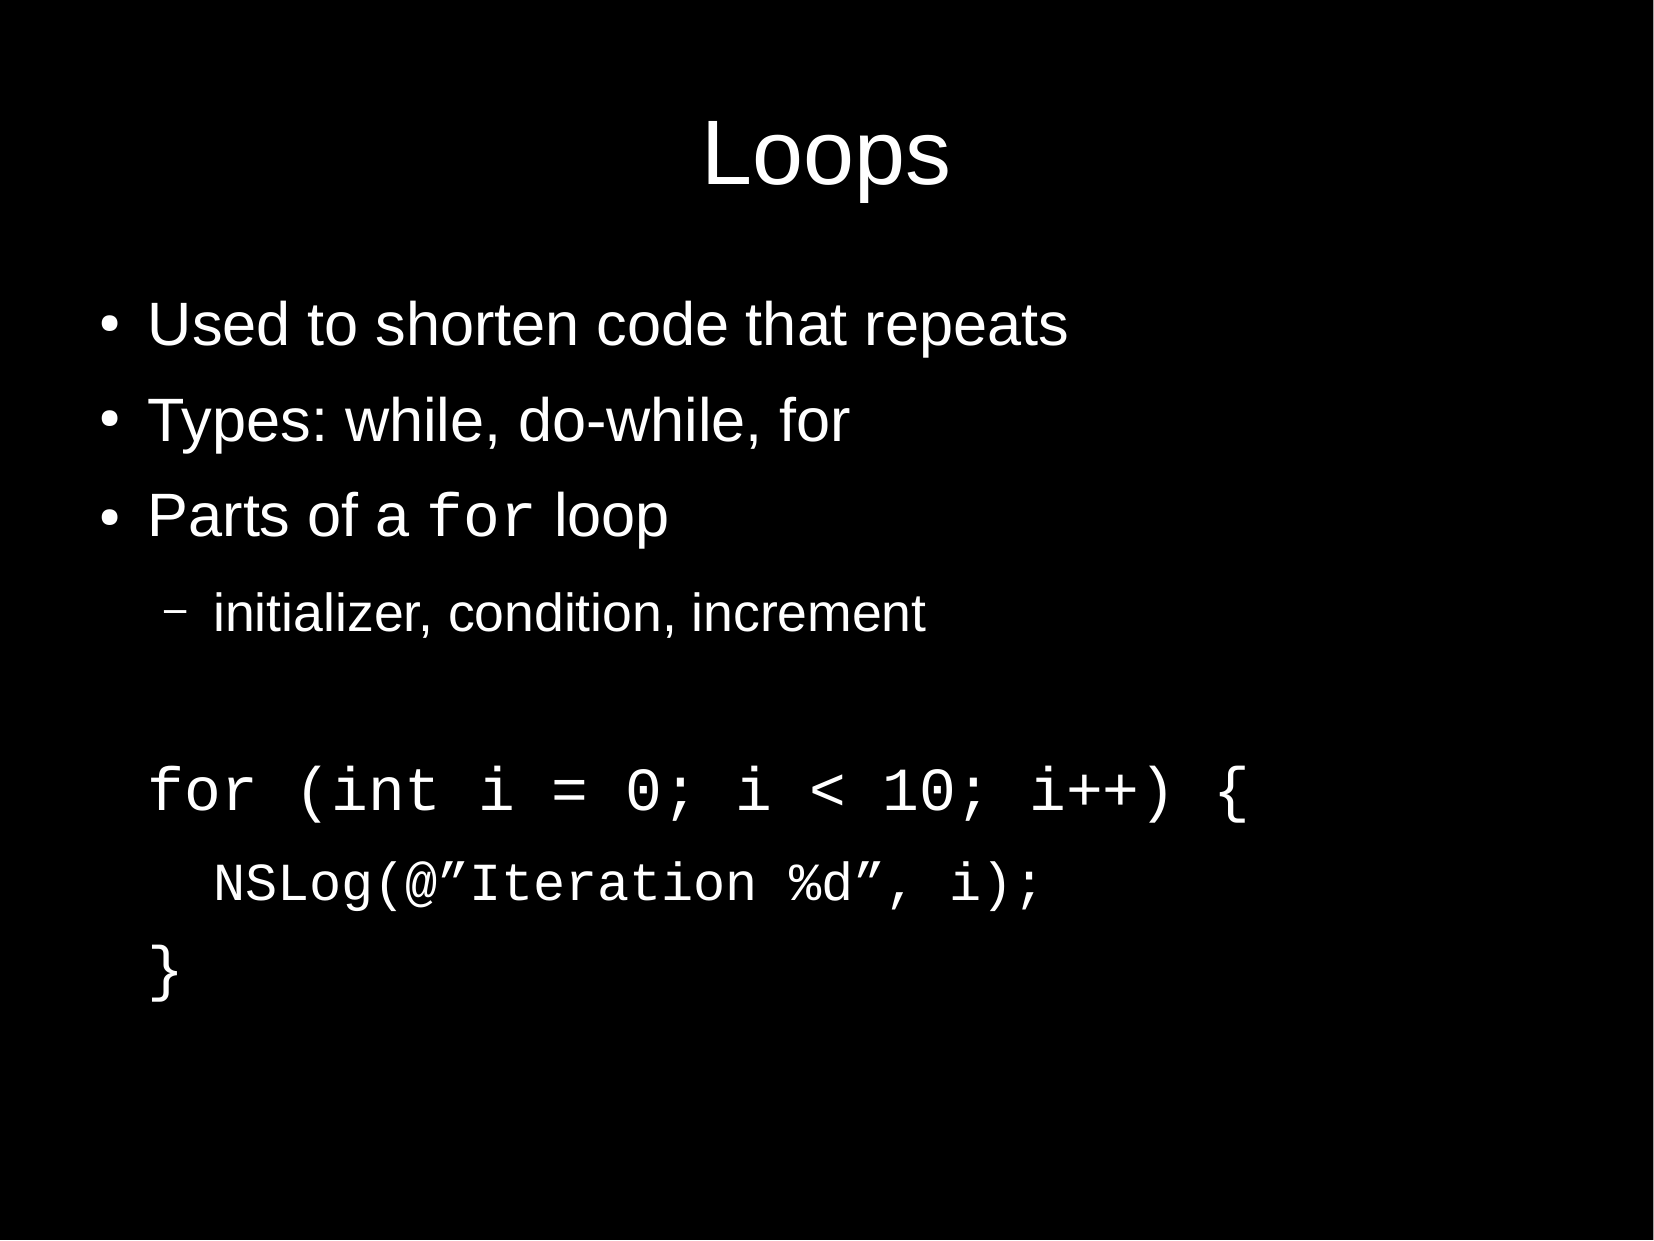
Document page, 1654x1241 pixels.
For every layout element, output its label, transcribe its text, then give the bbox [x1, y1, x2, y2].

list Used to shorten code that repeats Types: while, do-while, for Parts of a for loop initializer, condition, increment for (int i = 0; i < 10; i++) { NSLog(@”Iteration %d”, i); } [82, 290, 1571, 1010]
title Loops [82, 49, 1571, 257]
